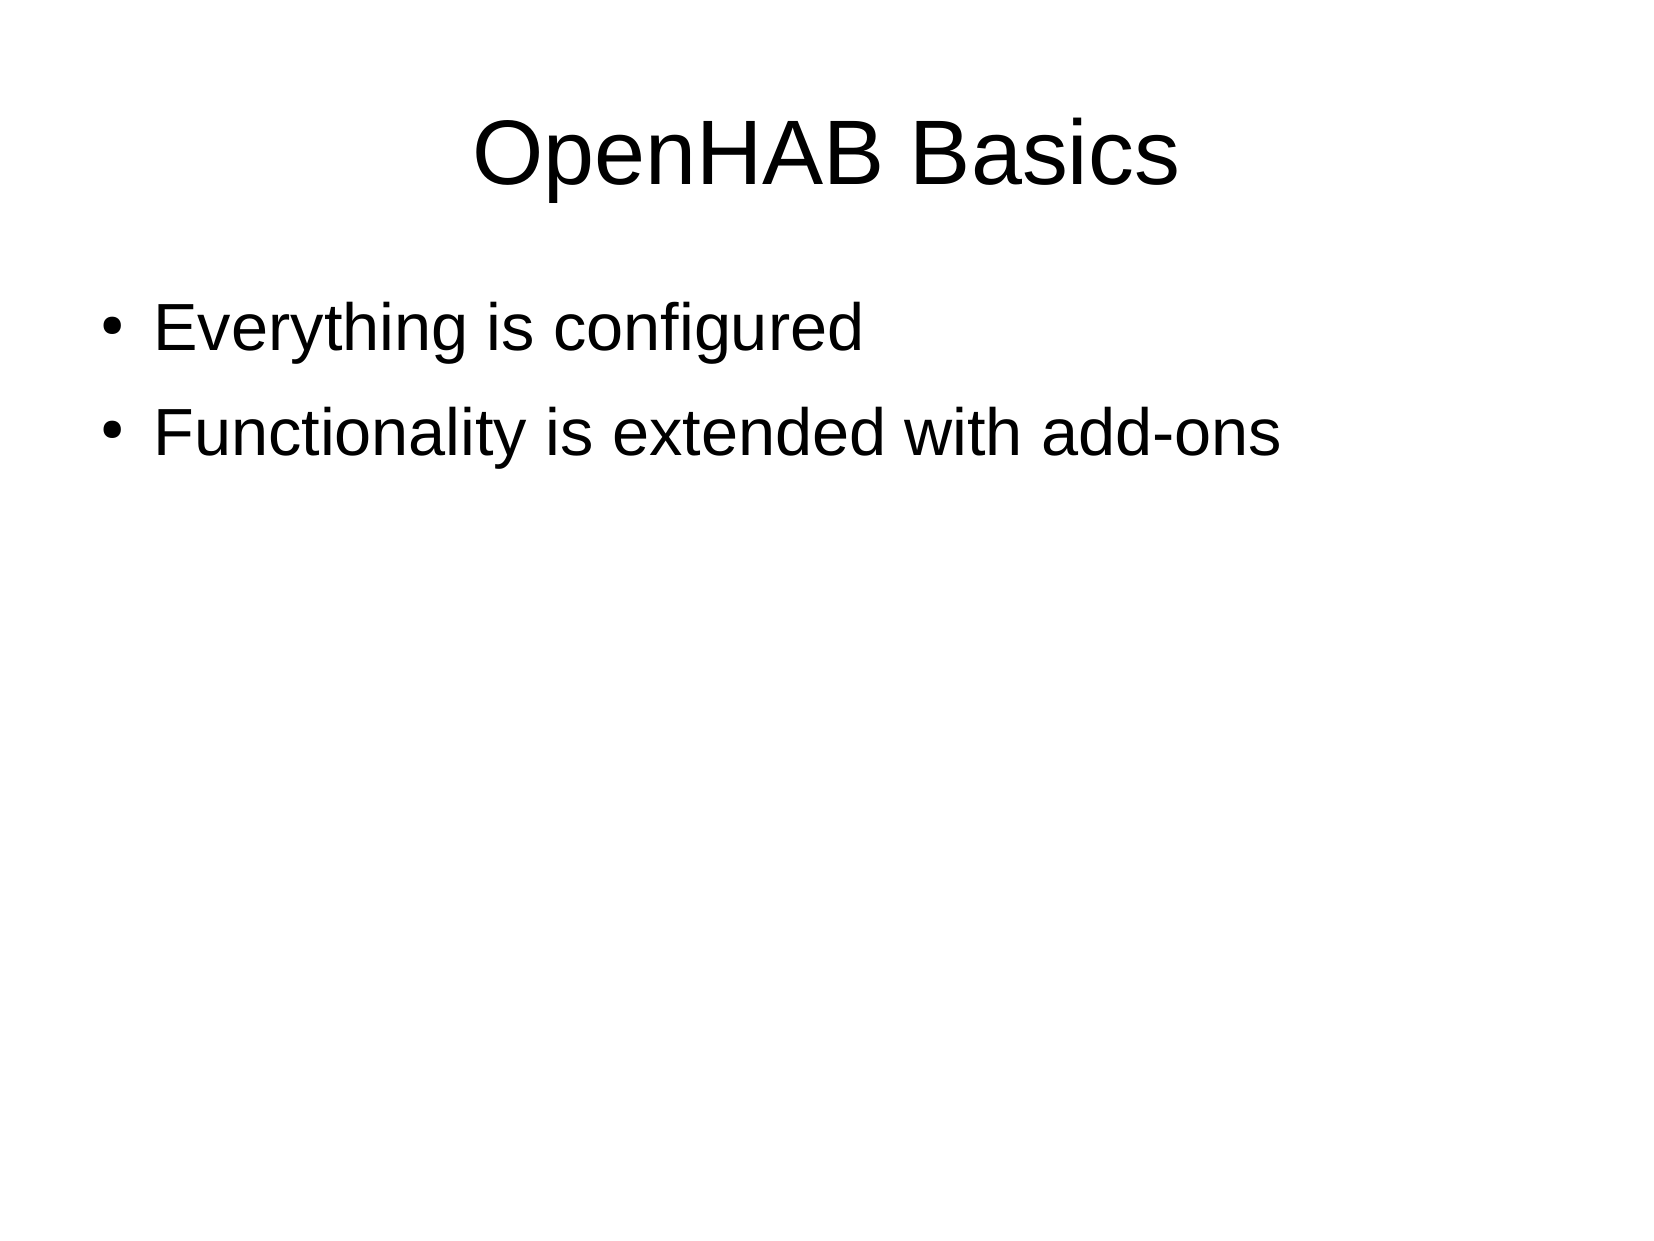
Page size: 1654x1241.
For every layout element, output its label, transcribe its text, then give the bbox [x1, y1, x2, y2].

list Everything is configured Functionality is extended with add-ons [82, 290, 1571, 1010]
title OpenHAB Basics [82, 49, 1571, 257]
